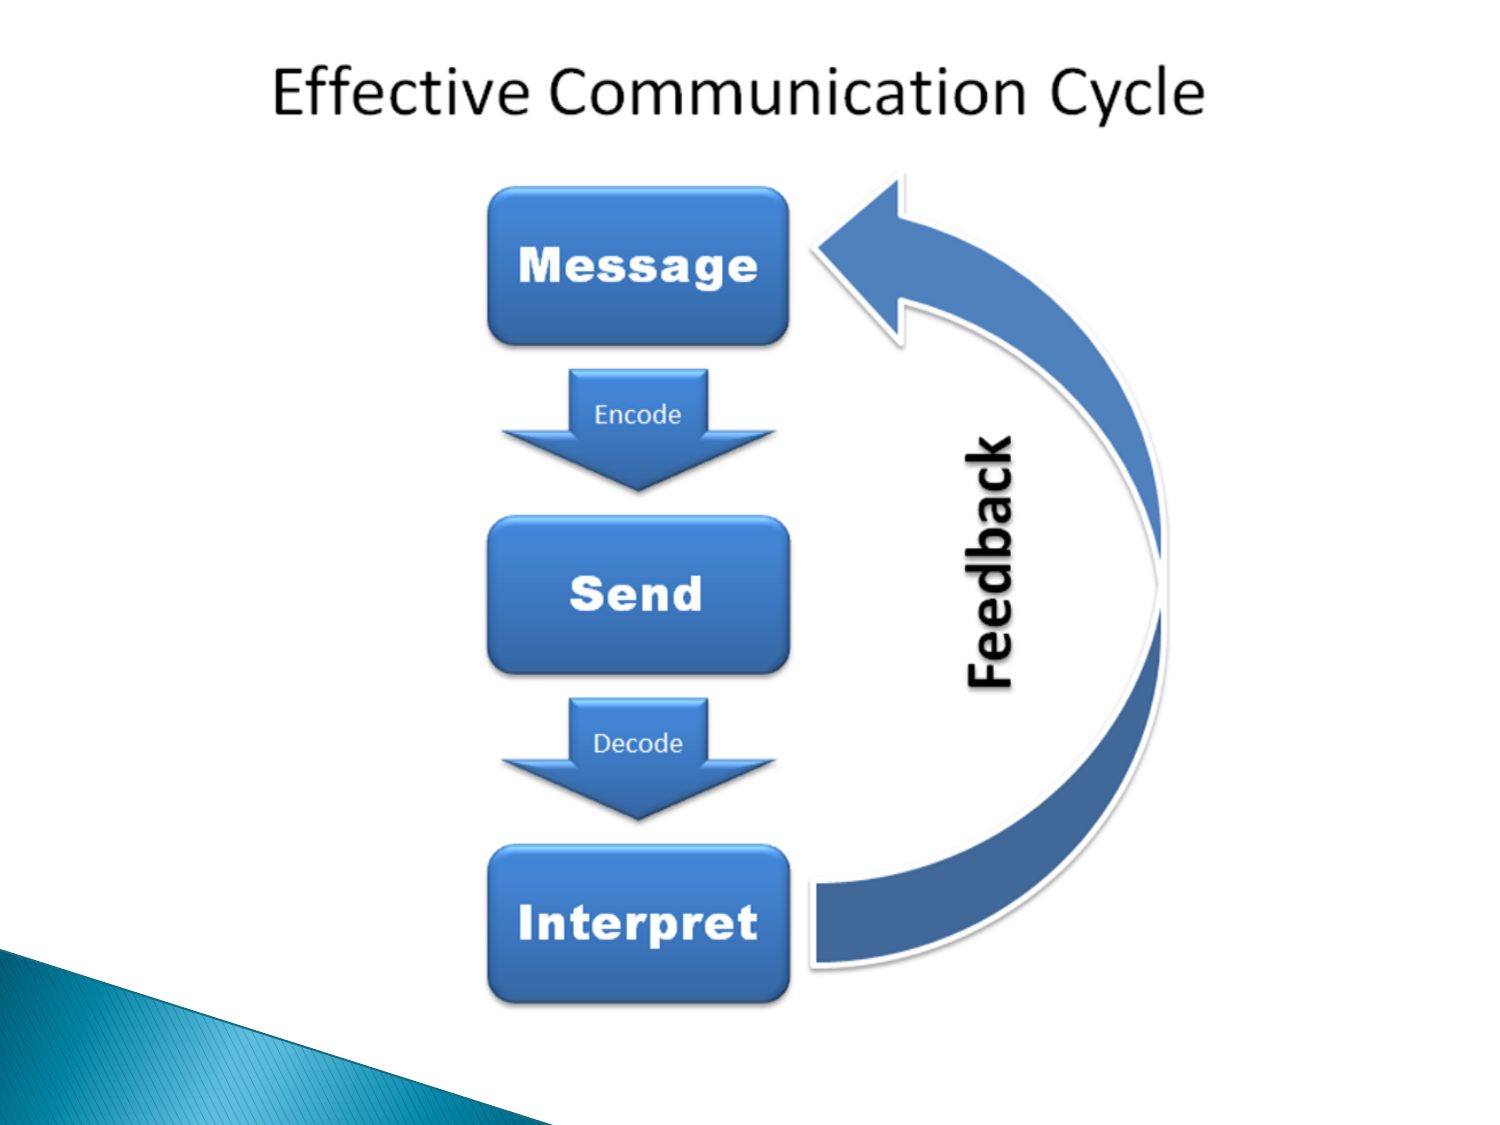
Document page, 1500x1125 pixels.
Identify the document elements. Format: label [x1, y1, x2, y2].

picture [253, 0, 1245, 1016]
